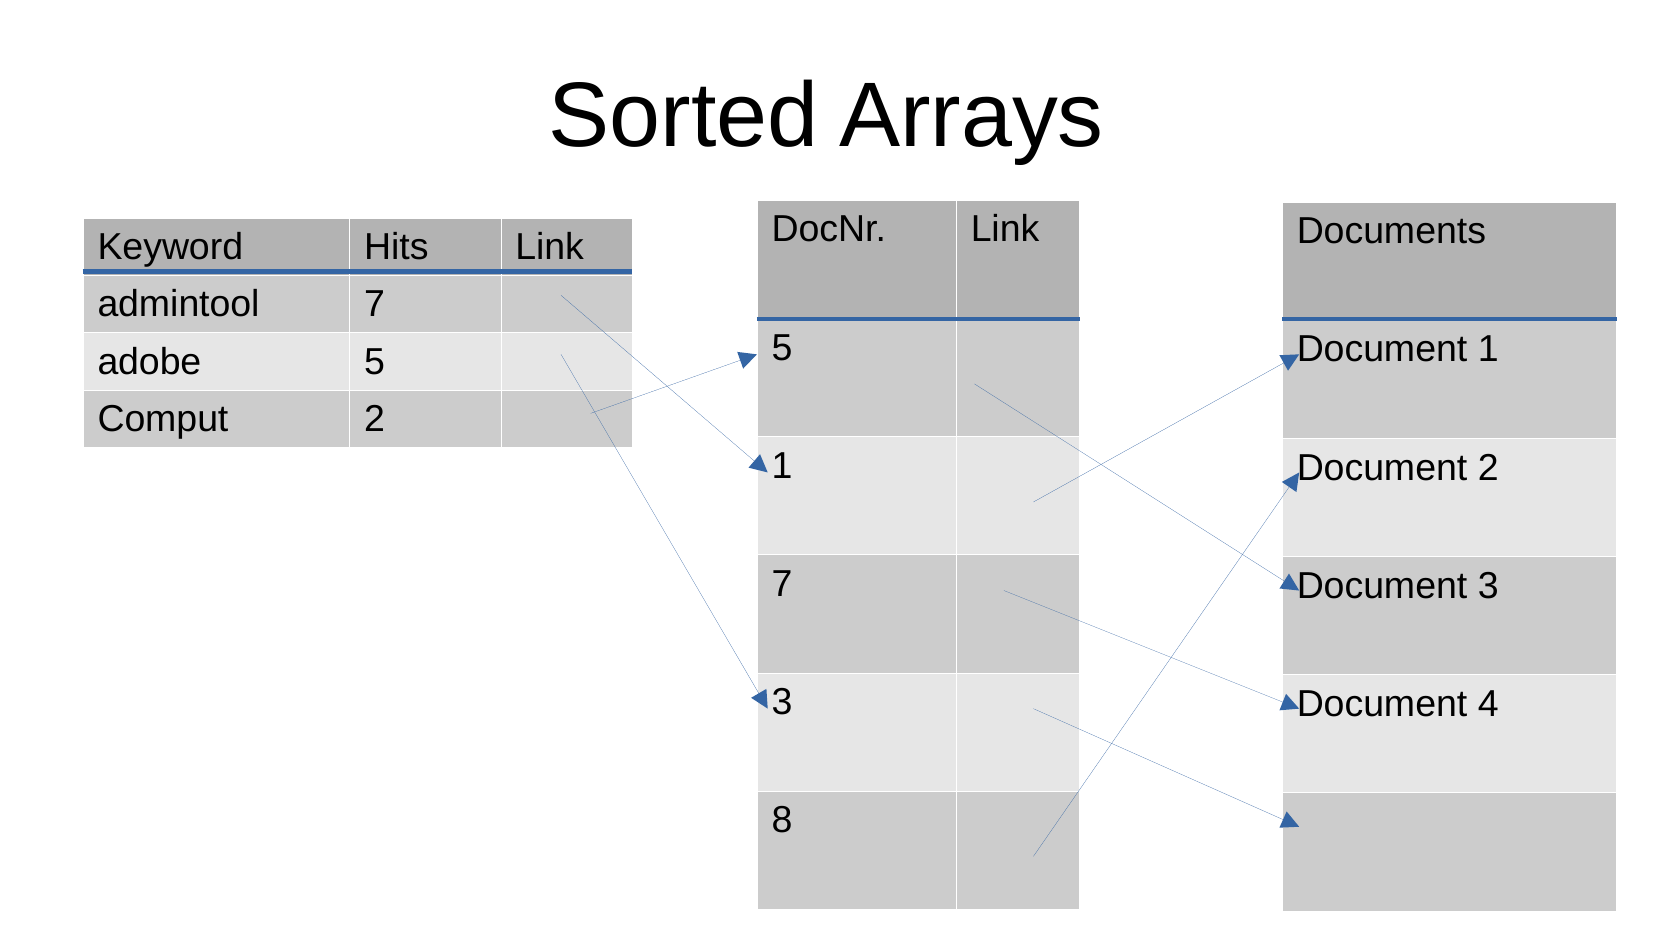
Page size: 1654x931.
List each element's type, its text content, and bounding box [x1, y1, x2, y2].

table_header Hits [350, 219, 501, 269]
table_cell [957, 555, 1079, 673]
table_cell 2 [350, 391, 501, 447]
table_cell 5 [758, 321, 956, 436]
table_cell [502, 391, 614, 447]
table_cell Document 2 [1303, 457, 1318, 477]
table_cell 3 [758, 674, 956, 791]
table_cell 7 [350, 276, 501, 332]
table_cell Document 1 [1303, 338, 1318, 358]
table_cell [502, 276, 632, 332]
table_cell [1283, 793, 1616, 911]
table_cell [596, 400, 632, 447]
table_cell [957, 792, 1079, 909]
table_cell 7 [758, 555, 956, 673]
table_cell [957, 321, 1079, 436]
table_header Link [957, 201, 1079, 317]
table_cell [957, 437, 1079, 554]
table_header Documents [1283, 203, 1616, 317]
title Sorted Arrays [82, 37, 1571, 193]
table_cell Document 4 [1283, 675, 1616, 792]
table_cell [502, 333, 632, 390]
table_cell Comput [84, 391, 349, 447]
table_cell Document 3 [1303, 575, 1318, 595]
table_cell [584, 391, 632, 411]
table_cell [607, 333, 632, 355]
table_cell 1 [758, 437, 956, 554]
table_cell Document 4 [1303, 693, 1318, 713]
table_cell [957, 674, 1079, 791]
table_cell 5 [350, 333, 501, 390]
table_header Keyword [84, 219, 349, 269]
table_cell Document 1 [1283, 321, 1616, 438]
table_cell Document 3 [1283, 557, 1616, 674]
table_cell adobe [84, 333, 349, 390]
table_cell [1060, 437, 1079, 449]
table_header Link [502, 219, 632, 269]
table_cell 8 [758, 792, 956, 909]
table_header DocNr. [758, 201, 956, 317]
table_cell admintool [84, 276, 349, 332]
table_cell Document 2 [1283, 439, 1616, 556]
